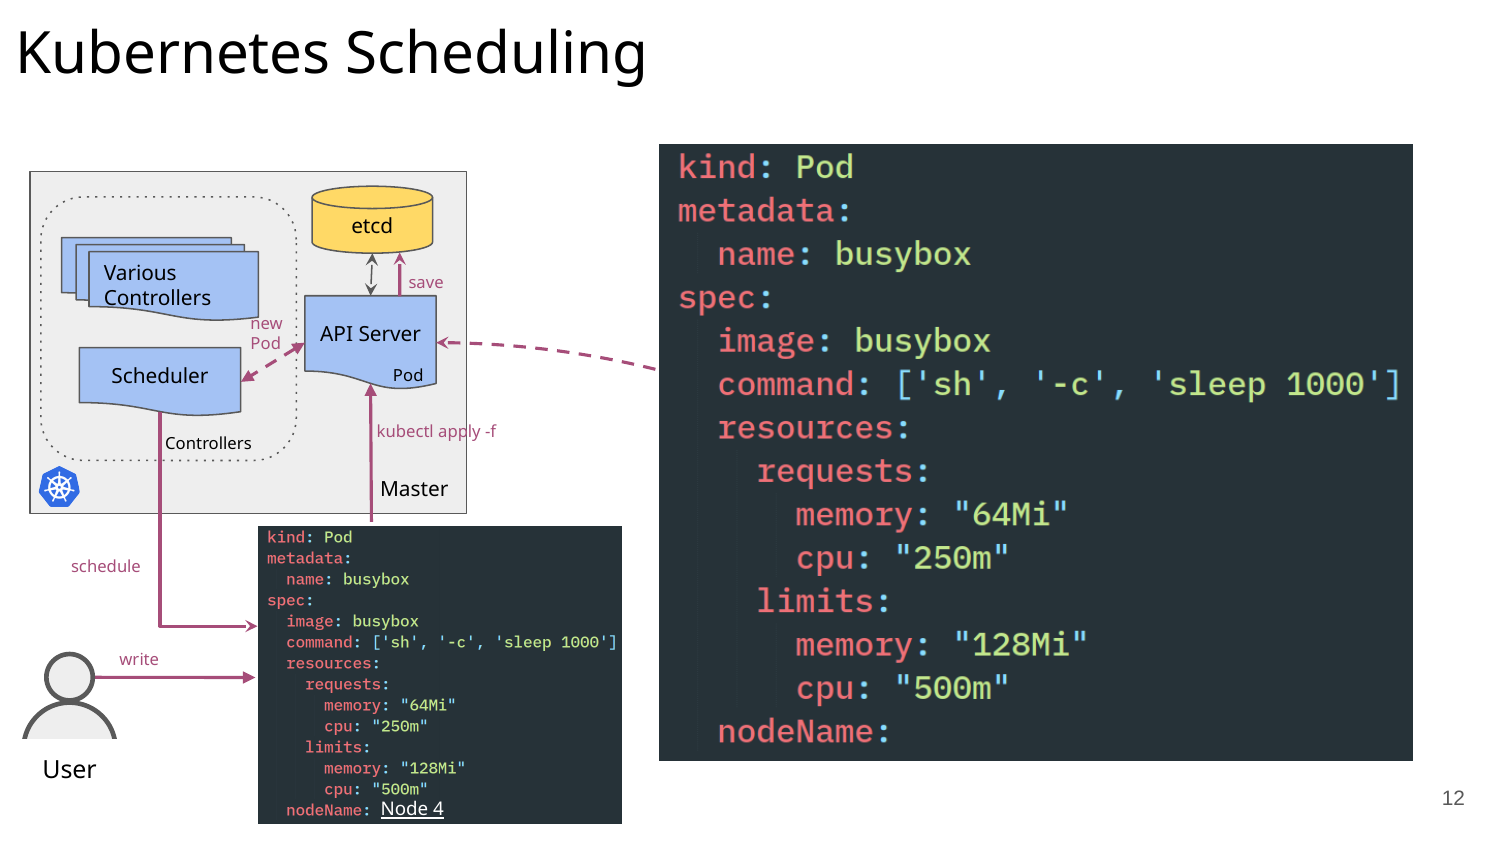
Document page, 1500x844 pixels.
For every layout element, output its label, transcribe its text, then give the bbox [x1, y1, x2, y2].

text_box User [25, 738, 114, 799]
text_box [372, 290, 467, 406]
picture [258, 526, 622, 824]
text_box API Server [304, 295, 437, 389]
text_box [46, 654, 93, 701]
text_box etcd [312, 186, 433, 254]
text_box schedule [55, 541, 177, 590]
text_box [373, 501, 467, 514]
text_box Pod [377, 351, 450, 380]
text_box Controllers [162, 420, 312, 448]
text_box [30, 172, 467, 514]
text_box Various Controllers [61, 237, 259, 321]
text_box Master [365, 468, 369, 501]
text_box Node 4 [365, 781, 478, 835]
text_box kubectl apply -f [361, 406, 525, 468]
text_box Master [373, 468, 478, 501]
text_box [0, 702, 139, 833]
text_box Scheduler [79, 347, 241, 416]
text_box save [393, 257, 467, 290]
text_box write [104, 633, 217, 675]
slide_number <number> [1389, 764, 1480, 830]
title Kubernetes Scheduling [0, 0, 743, 94]
text_box Controllers [150, 420, 158, 448]
picture [37, 466, 80, 507]
picture [659, 144, 1413, 761]
text_box new Pod [235, 298, 348, 344]
